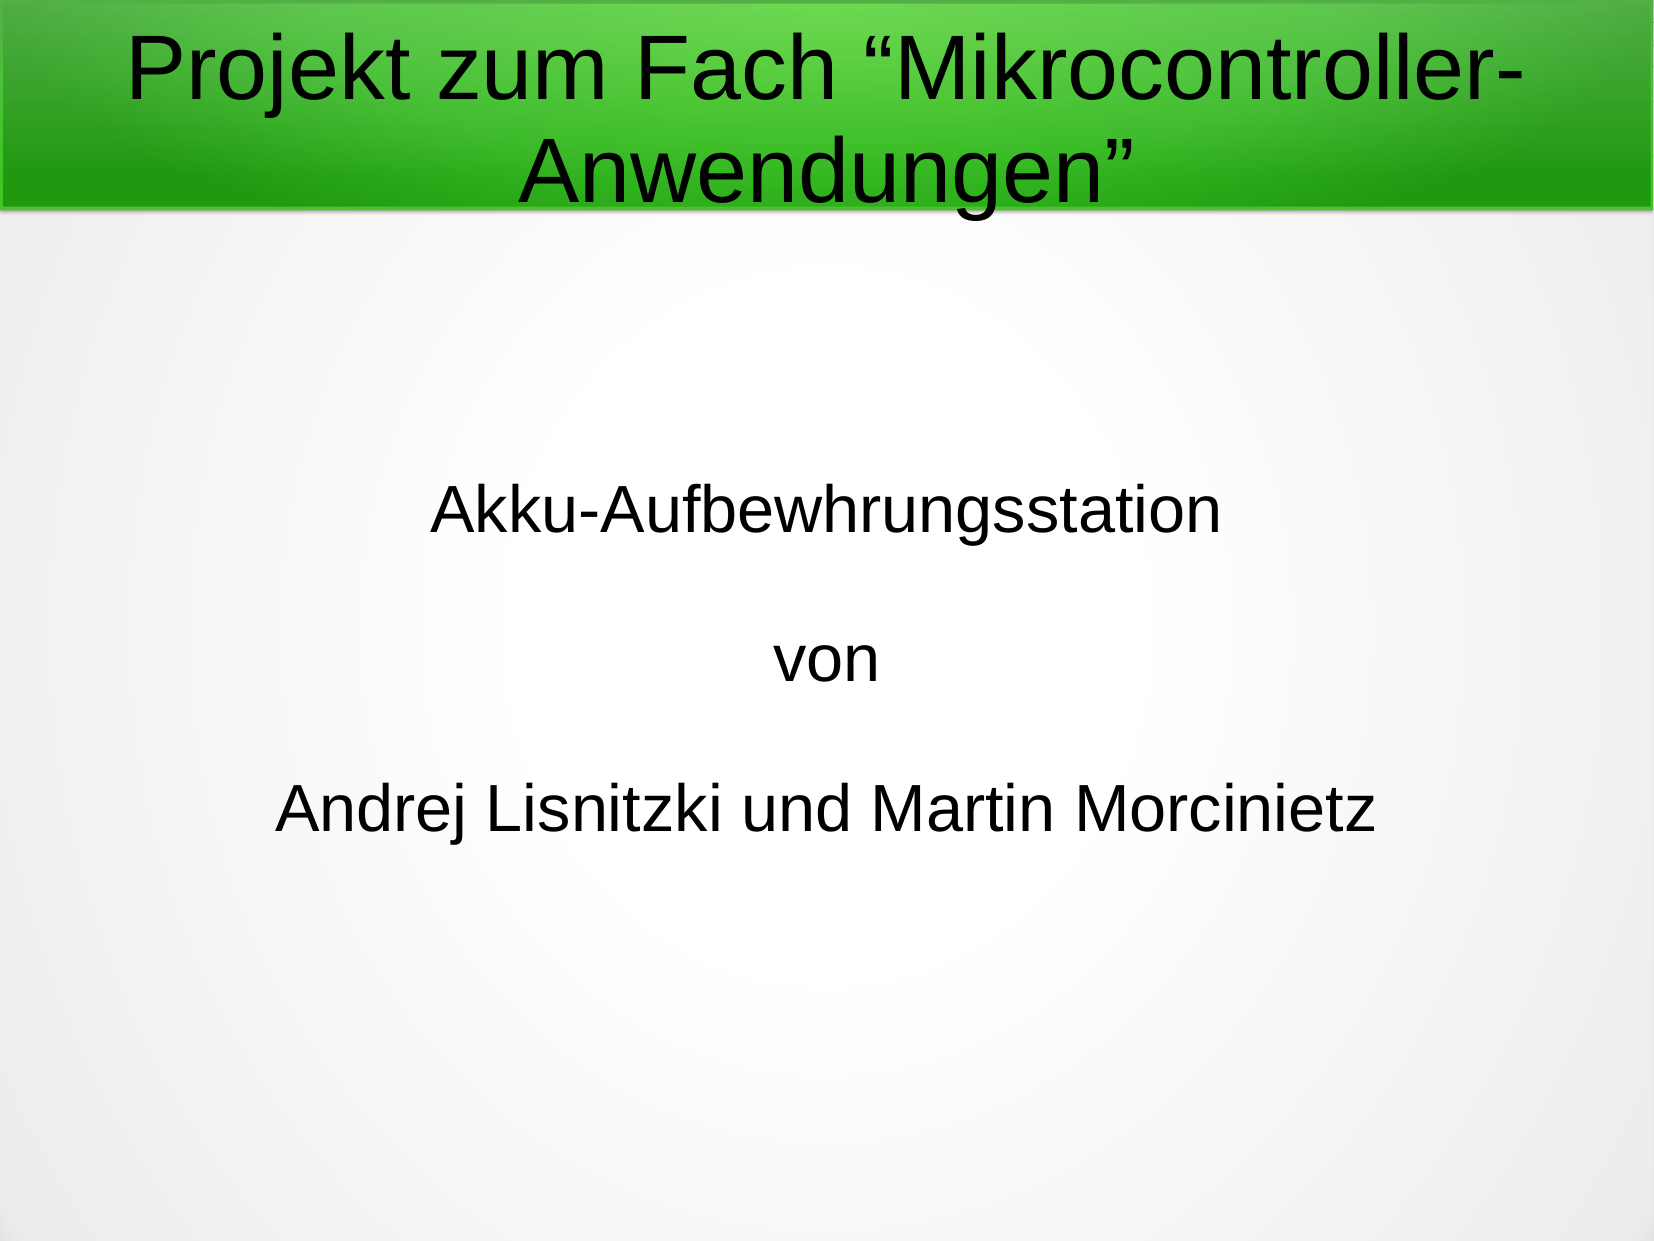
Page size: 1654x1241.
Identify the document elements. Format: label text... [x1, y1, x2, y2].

title Projekt zum Fach “Mikrocontroller-Anwendungen” [82, 16, 1571, 222]
subtitle Akku-Aufbewhrungsstation von Andrej Lisnitzki und Martin Morcinietz [82, 299, 1571, 1019]
